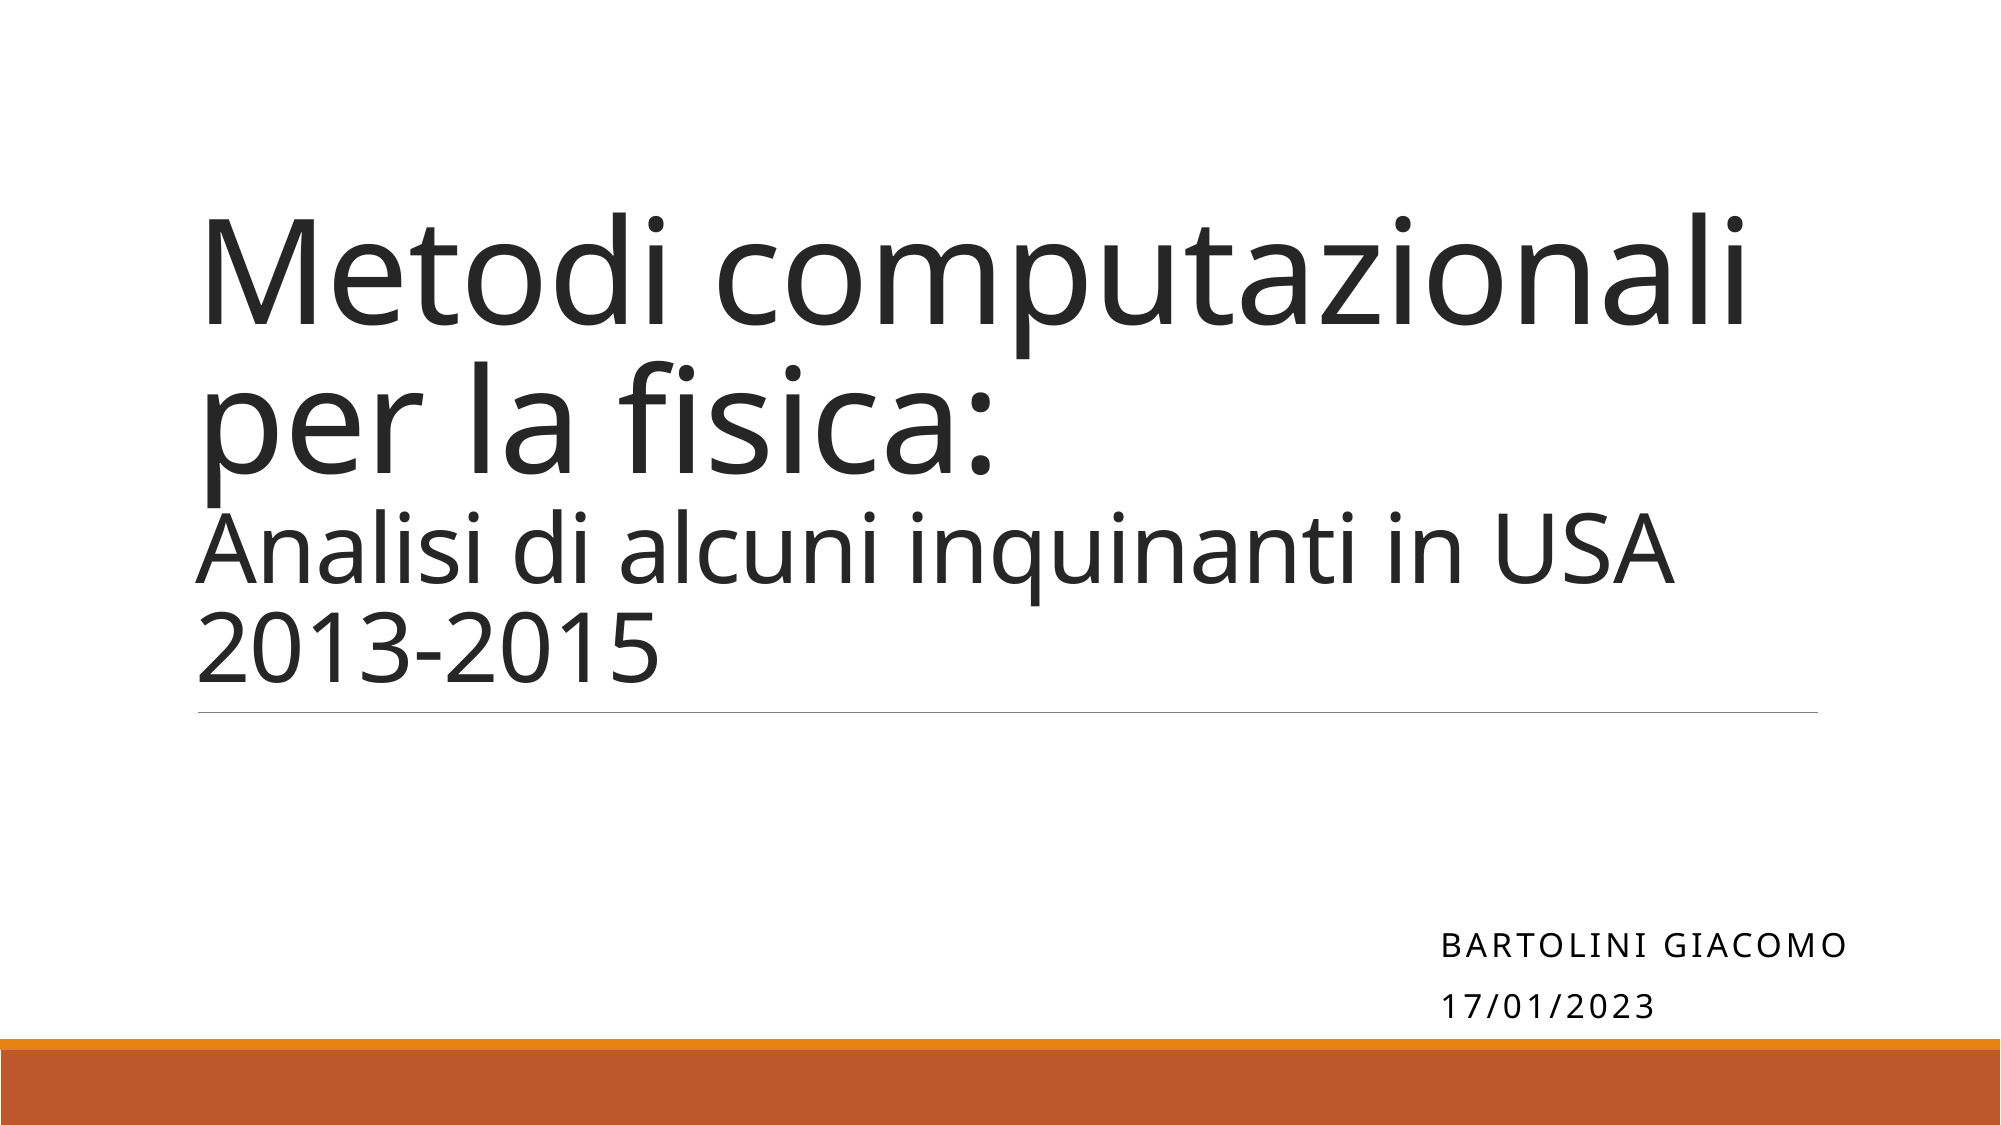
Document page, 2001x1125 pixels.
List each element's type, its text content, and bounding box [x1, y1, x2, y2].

subtitle Bartolini giacomo 17/01/2023 [1425, 921, 2000, 1107]
title Metodi computazionali per la fisica: Analisi di alcuni inquinanti in USA 2013-2015 [180, 124, 1831, 710]
